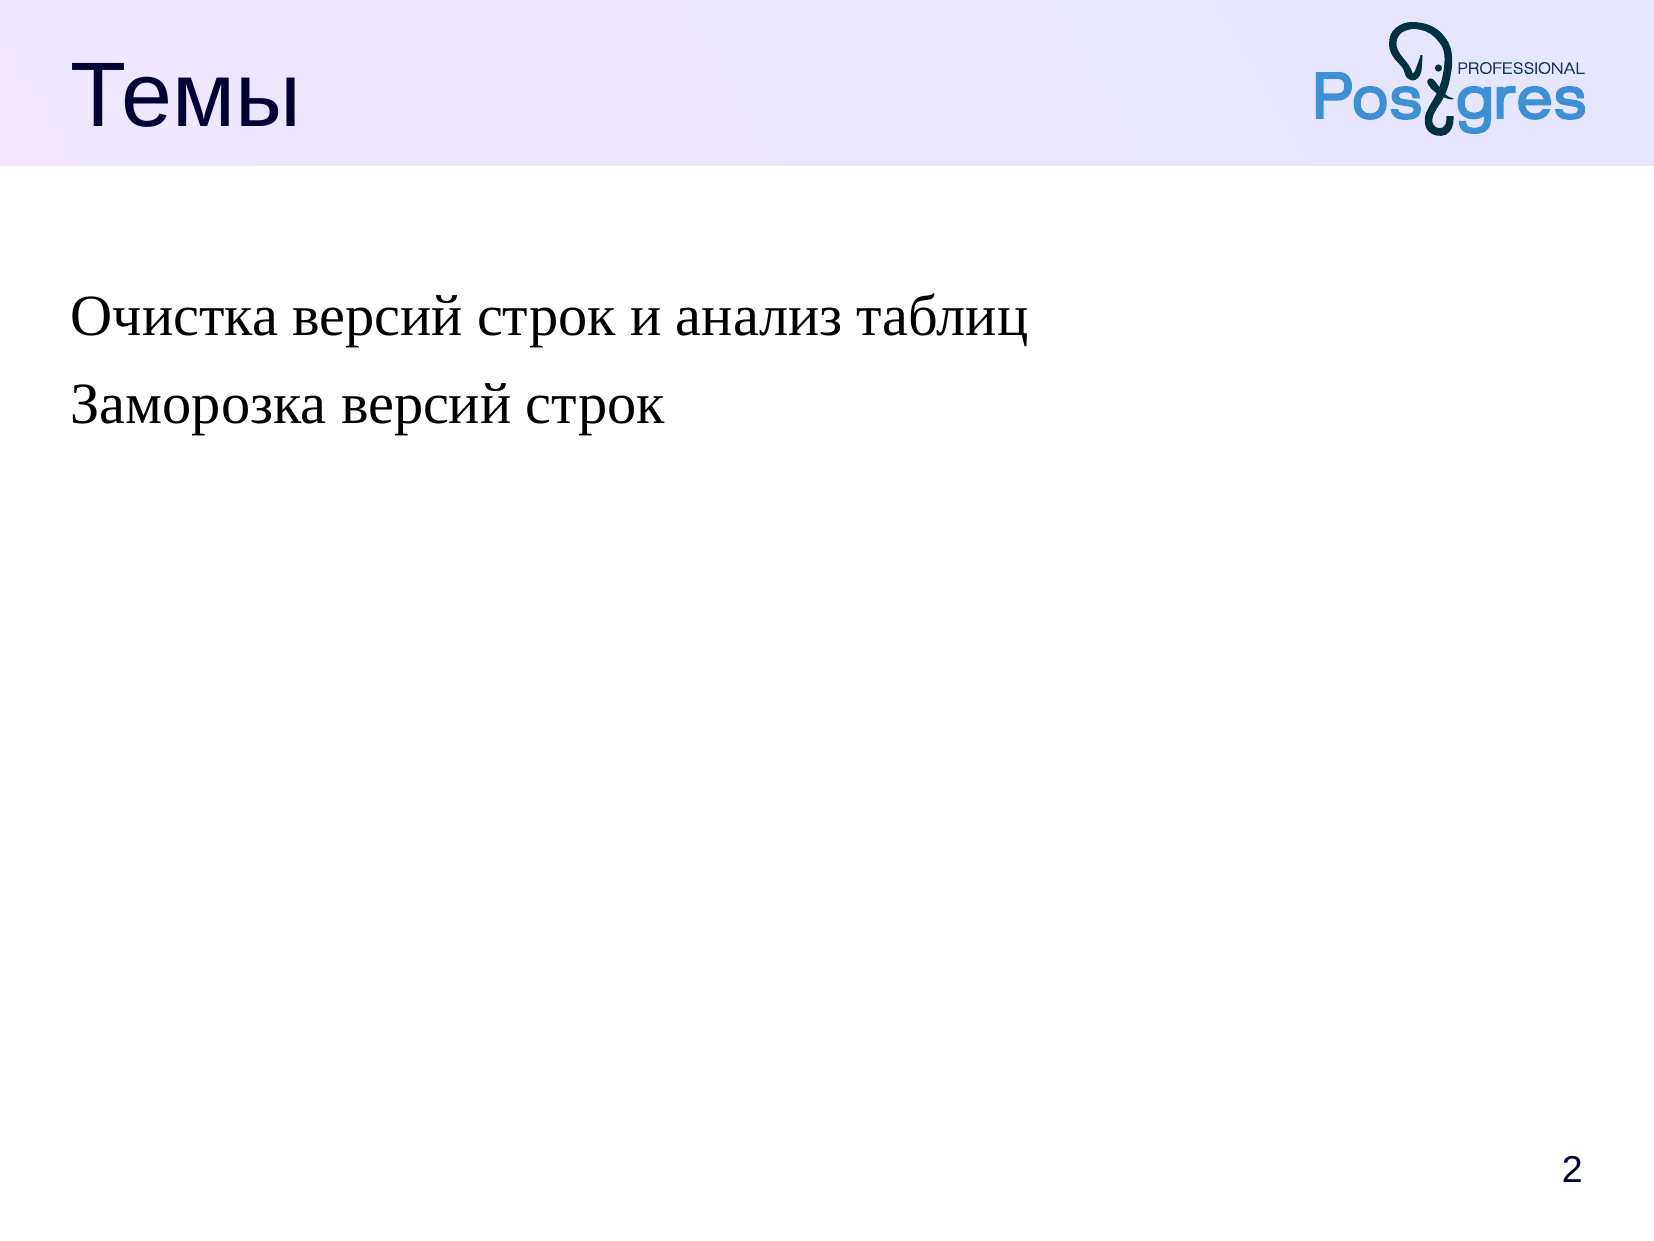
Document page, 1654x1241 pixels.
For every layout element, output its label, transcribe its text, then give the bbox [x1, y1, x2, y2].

list Очистка версий строк и анализ таблиц Заморозка версий строк [70, 283, 1583, 1141]
title Темы [70, 43, 1241, 147]
